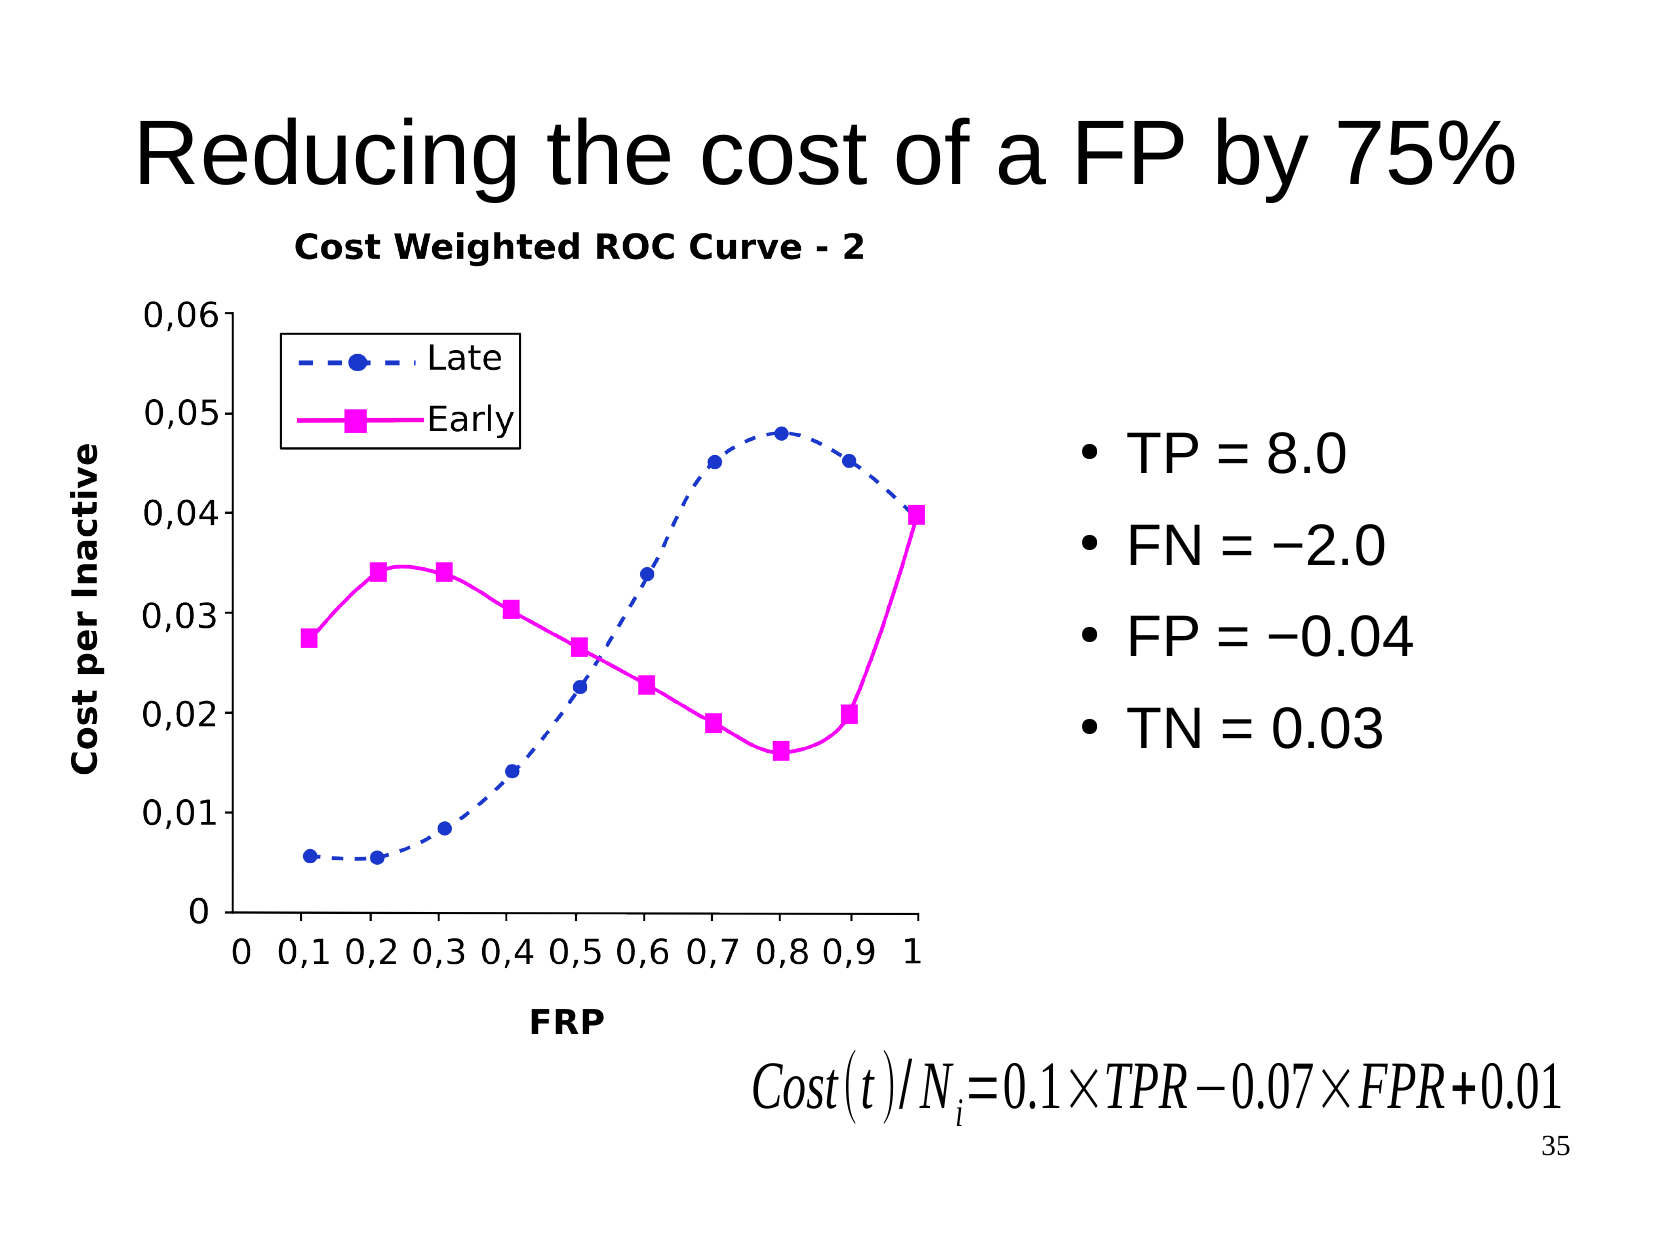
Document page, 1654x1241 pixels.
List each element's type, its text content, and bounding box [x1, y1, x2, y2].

picture [70, 232, 925, 1034]
chart [738, 1045, 1575, 1133]
list TP = 8.0 FN = −2.0 FP = −0.04 TN = 0.03 [1063, 420, 1654, 764]
title Reducing the cost of a FP by 75% [82, 49, 1571, 257]
